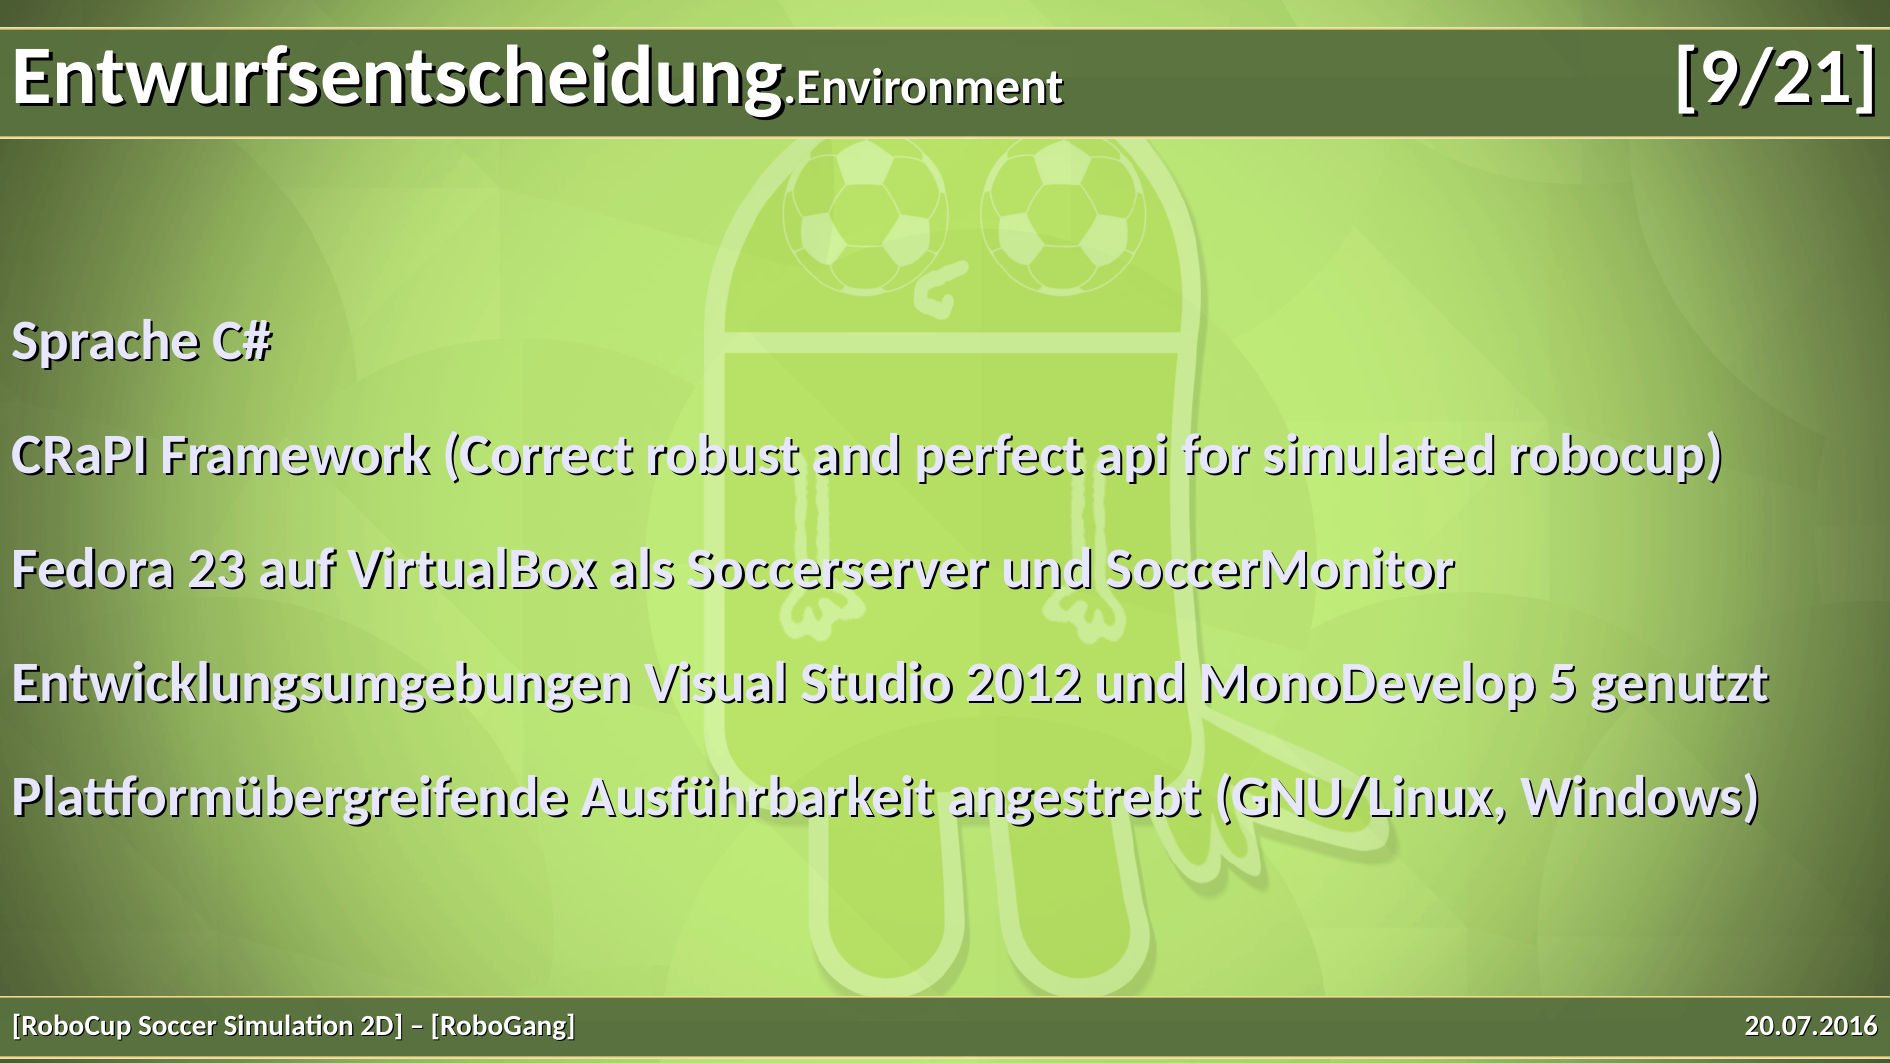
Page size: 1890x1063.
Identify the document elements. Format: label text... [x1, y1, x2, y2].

title [9/21] [1535, 34, 1878, 131]
subtitle Sprache C# CRaPI Framework (Correct robust and perfect api for simulated robocup) Fedora 23 auf VirtualBox als Soccerserver und SoccerMonitor Entwicklungsumgebungen Visual Studio 2012 und MonoDevelop 5 genutzt Plattformübergreifende Ausführbarkeit angestrebt (GNU/Linux, Windows) [11, 259, 1878, 1025]
title Entwurfsentscheidung.Environment [11, 32, 1430, 134]
picture [0, 0, 1890, 1063]
title [RoboCup Soccer Simulation 2D] – [RoboGang] [11, 1003, 1063, 1052]
title 20.07.2016 [1629, 1003, 1878, 1052]
